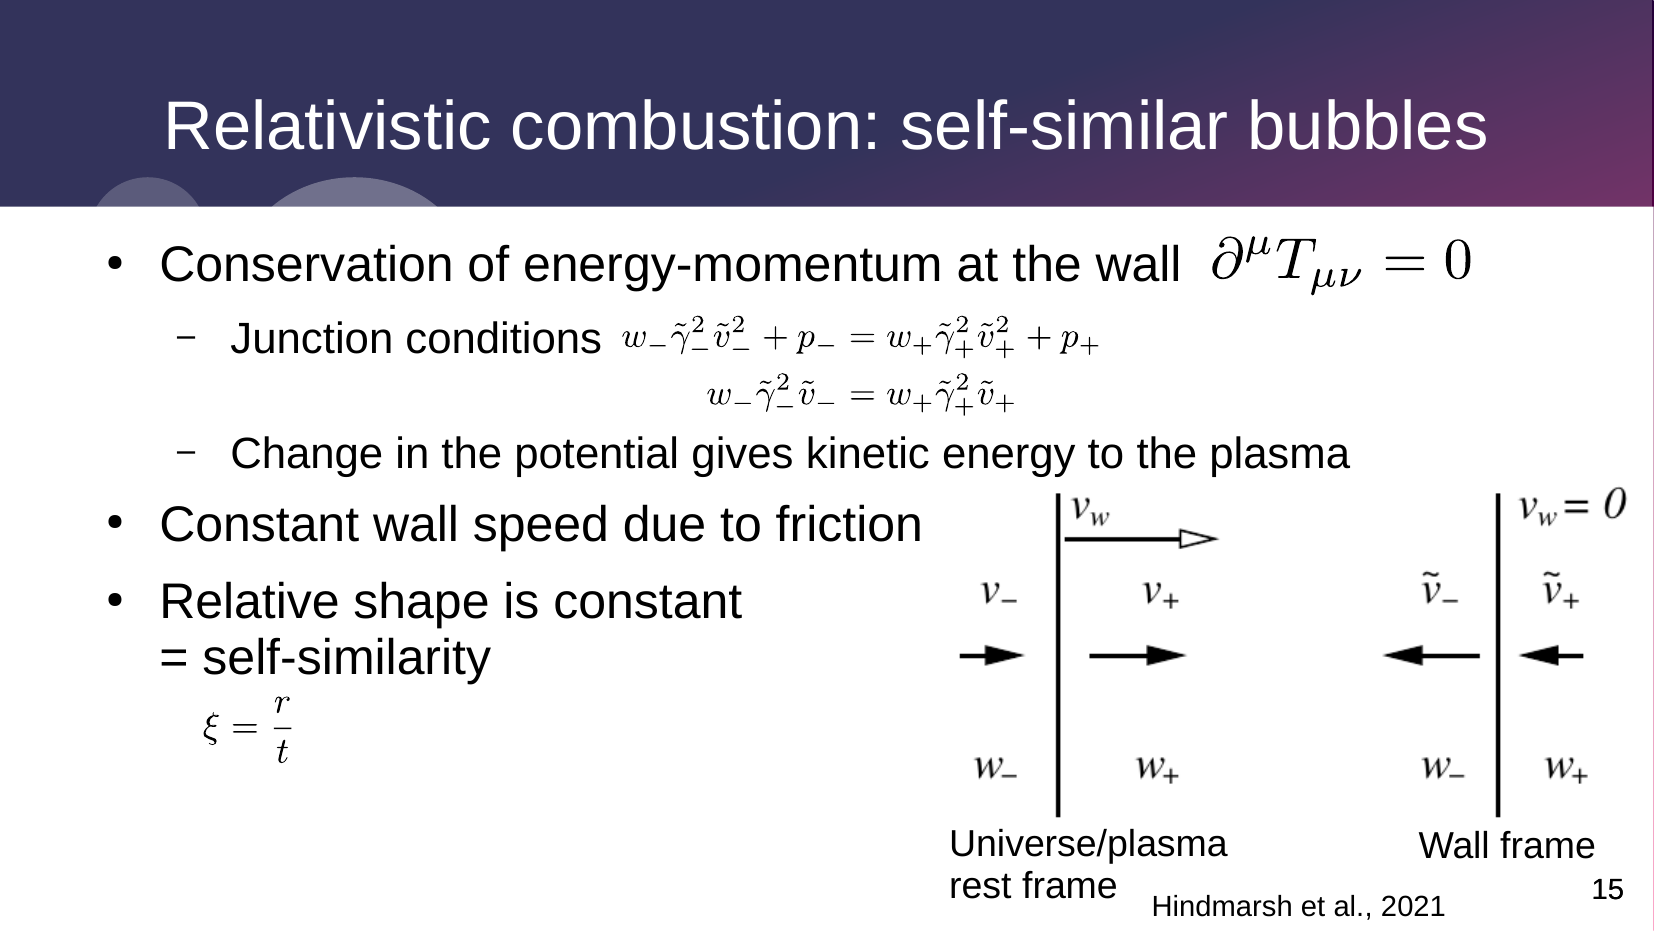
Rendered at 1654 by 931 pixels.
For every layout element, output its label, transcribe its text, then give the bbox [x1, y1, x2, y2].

text_box Universe/plasma rest frame [934, 814, 1258, 931]
list Conservation of energy-momentum at the wall Junction conditions Change in the potential gives kinetic energy to the plasma Constant wall speed due to friction Relative shape is constant = self-similarity [88, 236, 1565, 827]
picture [1207, 233, 1473, 298]
text_box Wall frame [1403, 817, 1611, 874]
text_box Hindmarsh et al., 2021 [1258, 883, 1462, 931]
picture [928, 479, 1652, 832]
picture [619, 314, 1100, 418]
title Relativistic combustion: self-similar bubbles [88, 44, 1565, 207]
picture [202, 696, 292, 764]
